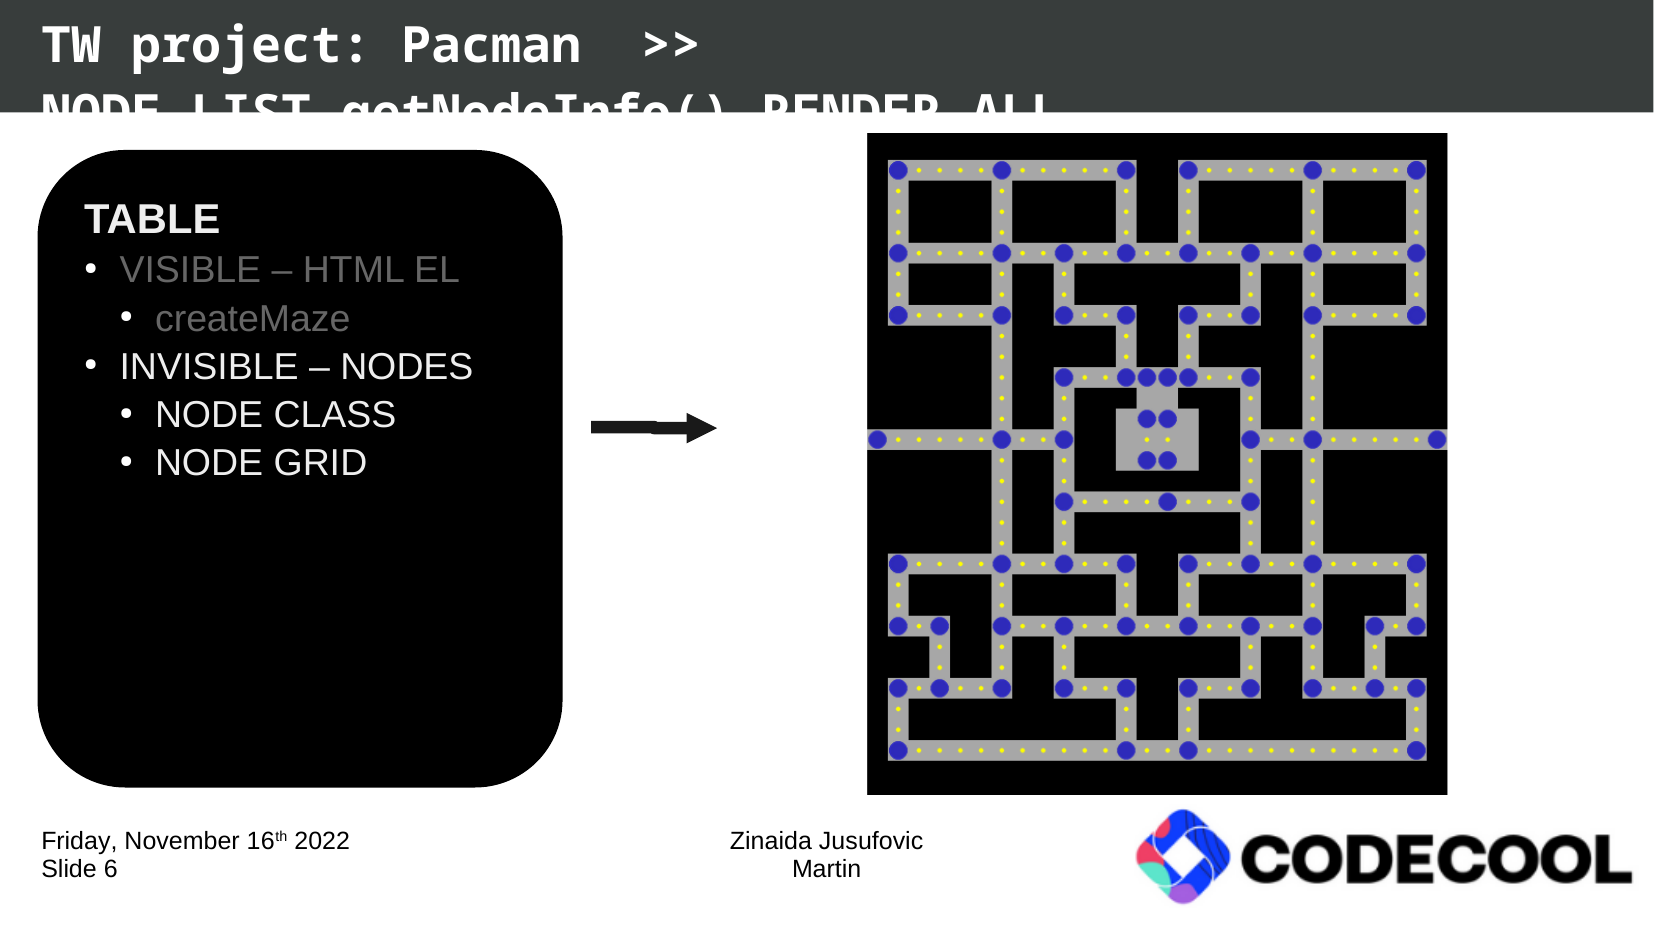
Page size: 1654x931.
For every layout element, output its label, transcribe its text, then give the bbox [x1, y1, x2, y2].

text_box TABLE VISIBLE – HTML EL createMaze INVISIBLE – NODES NODE CLASS NODE GRID [37, 149, 563, 788]
text_box Zinaida Jusufovic Martin [658, 820, 996, 889]
picture [862, 133, 1654, 931]
text_box [0, 0, 1654, 113]
text_box Friday, November 16th 2022 Slide 6 [41, 820, 449, 889]
title TW project: Pacman >> NODE_LIST.getNodeInfo().RENDER_ALL [41, 21, 1602, 134]
